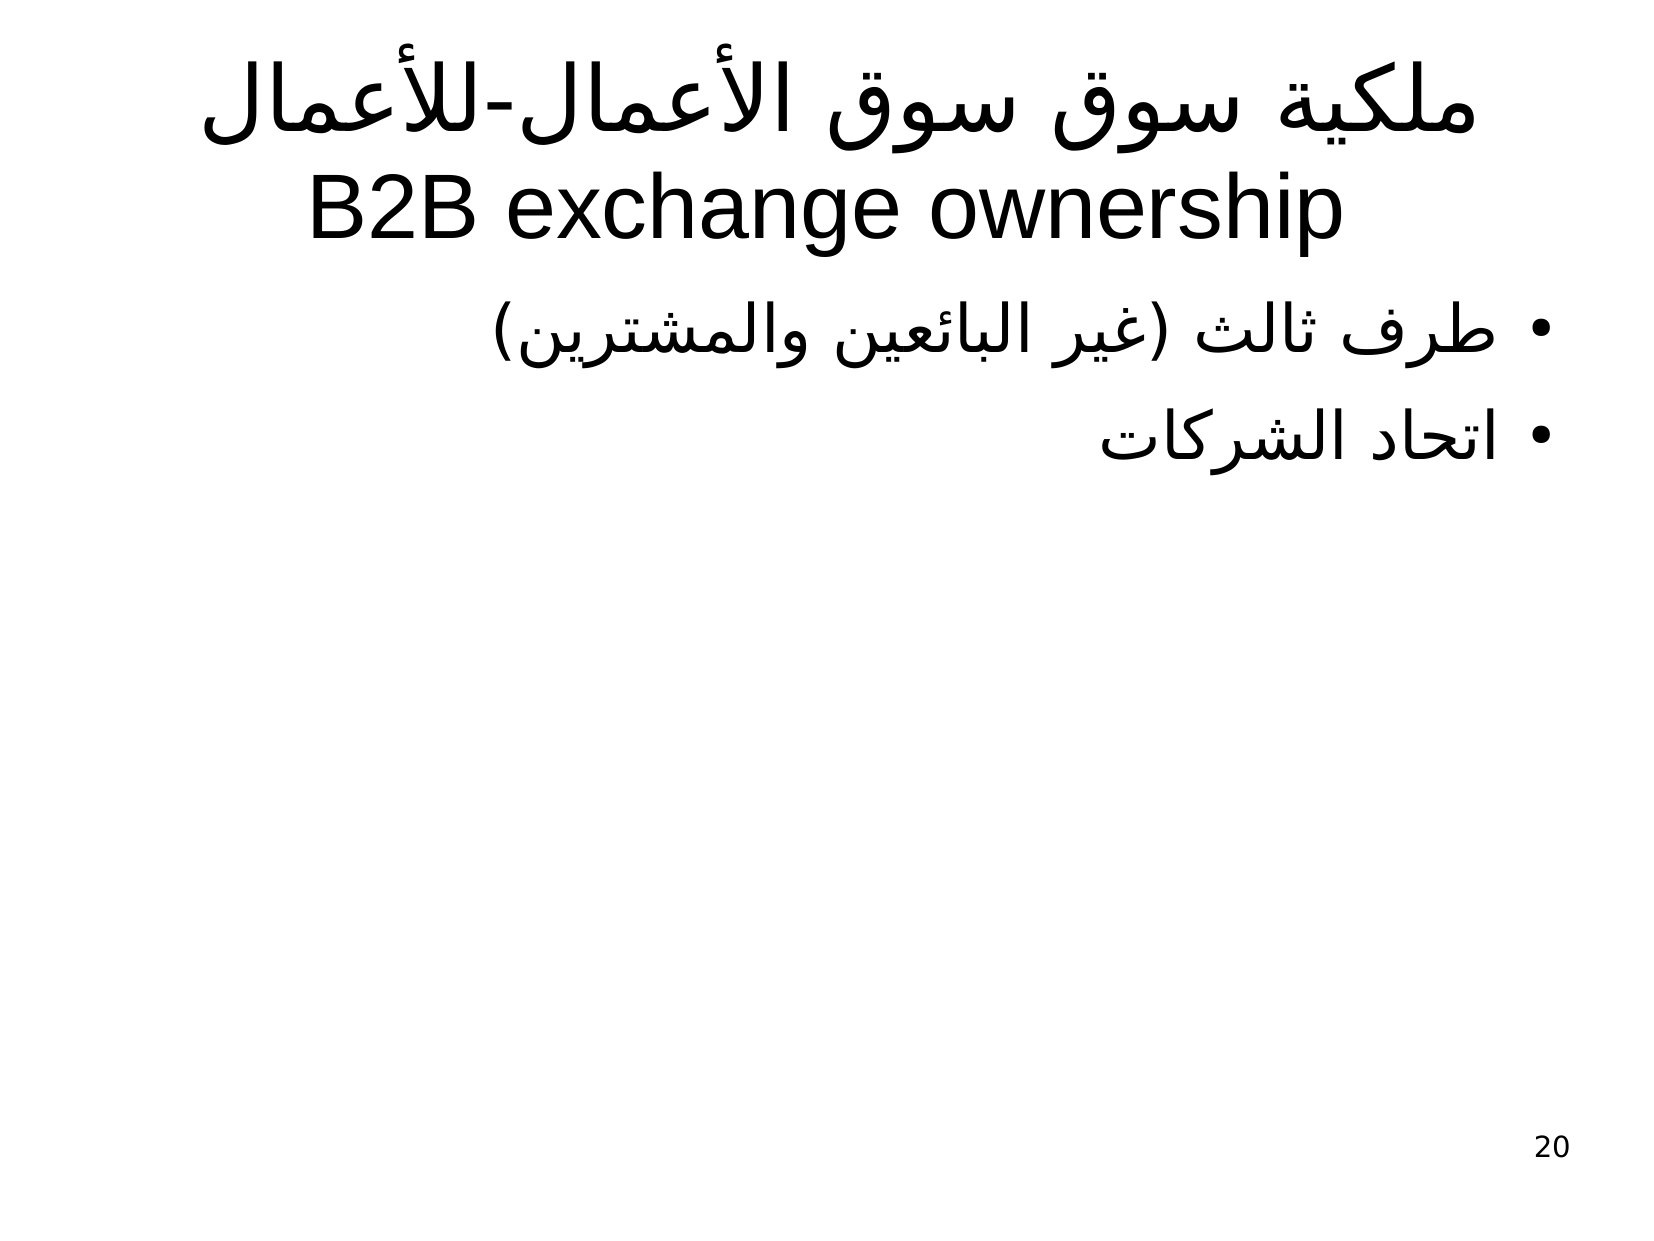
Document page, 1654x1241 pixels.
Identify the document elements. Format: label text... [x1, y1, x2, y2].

title ملكية سوق سوق الأعمال-للأعمال B2B exchange ownership [82, 41, 1571, 265]
list طرف ثالث (غير البائعين والمشترين) اتحاد الشركات [82, 290, 1571, 1010]
